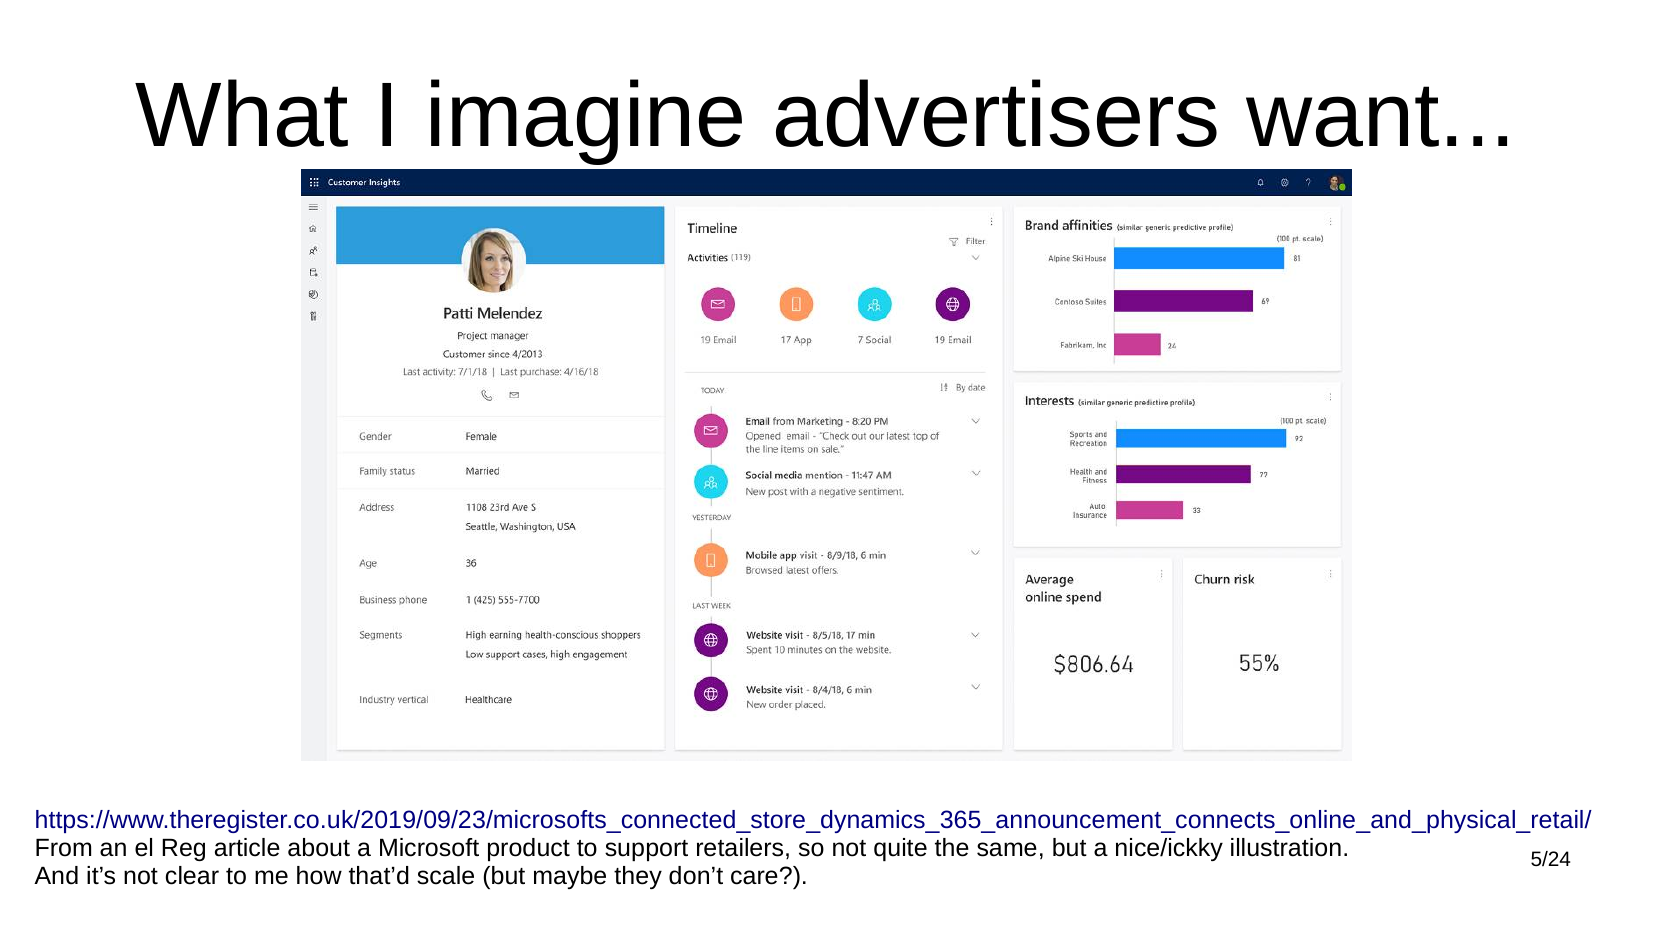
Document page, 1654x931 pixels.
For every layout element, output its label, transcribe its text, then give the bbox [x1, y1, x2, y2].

picture [301, 169, 1352, 761]
text_box https://www.theregister.co.uk/2019/09/23/microsofts_connected_store_dynamics_365_announcement_connects_online_and_physical_retail/ From an el Reg article about a Microsoft product to support retailers, so not quite the same, but a nice/ickky illustration. And it’s not clear to me how that’d scale (but maybe they don’t care?). [19, 798, 1630, 898]
title What I imagine advertisers want... [82, 37, 1571, 193]
